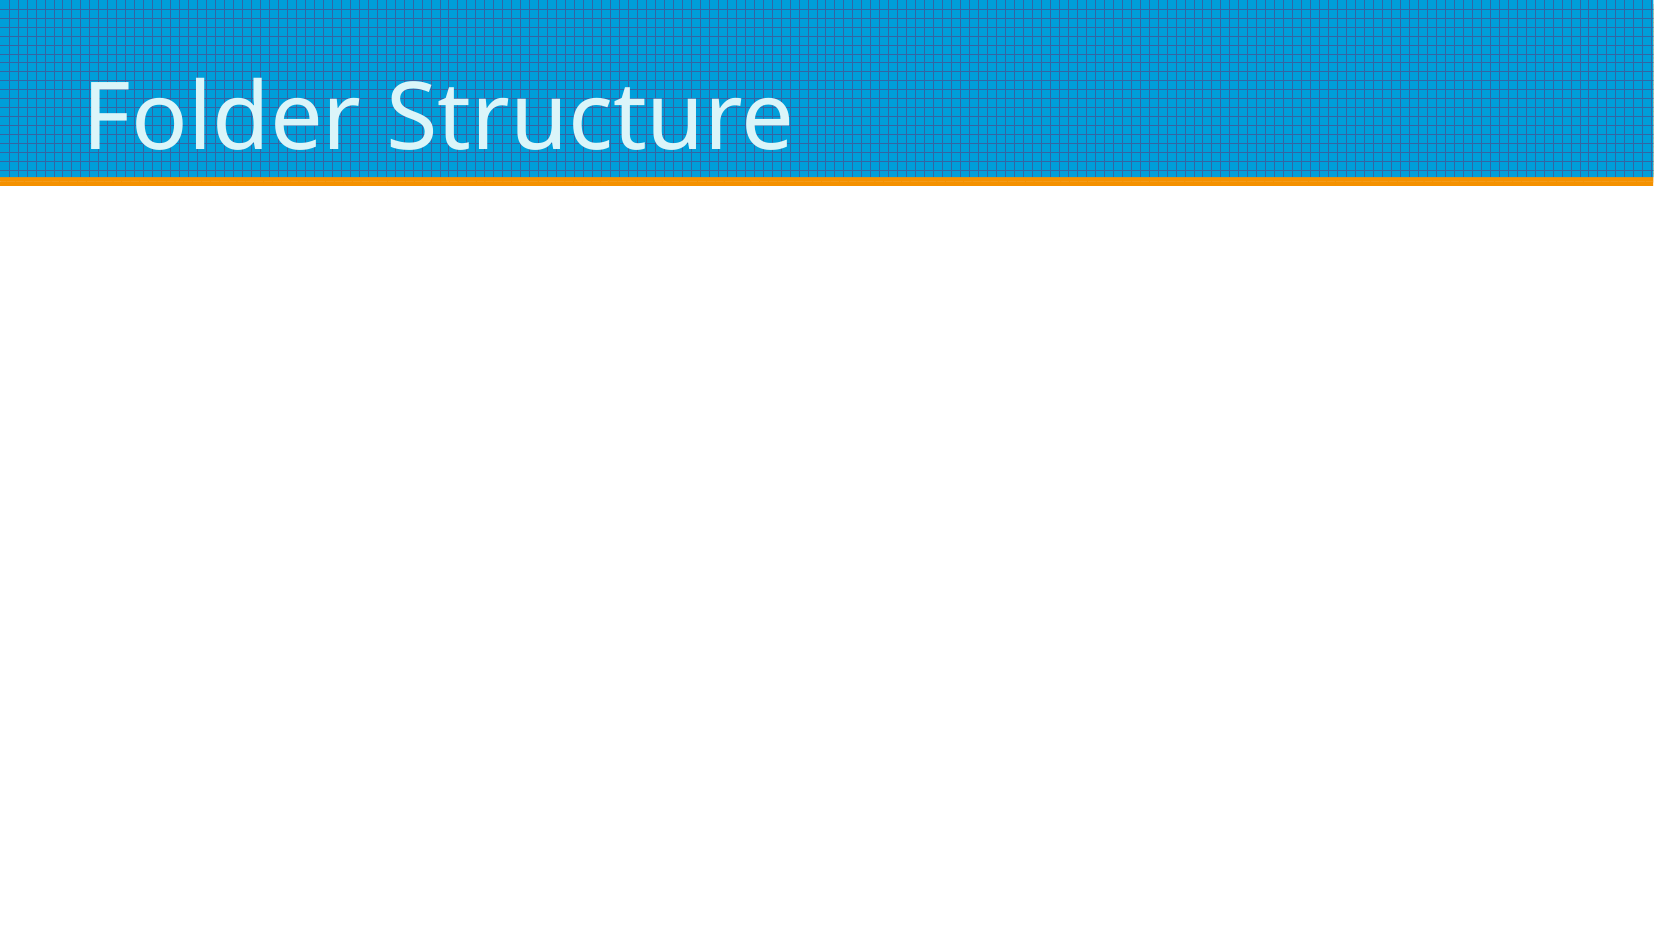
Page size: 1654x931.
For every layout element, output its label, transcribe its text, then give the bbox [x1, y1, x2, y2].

title Folder Structure [82, 14, 1571, 178]
